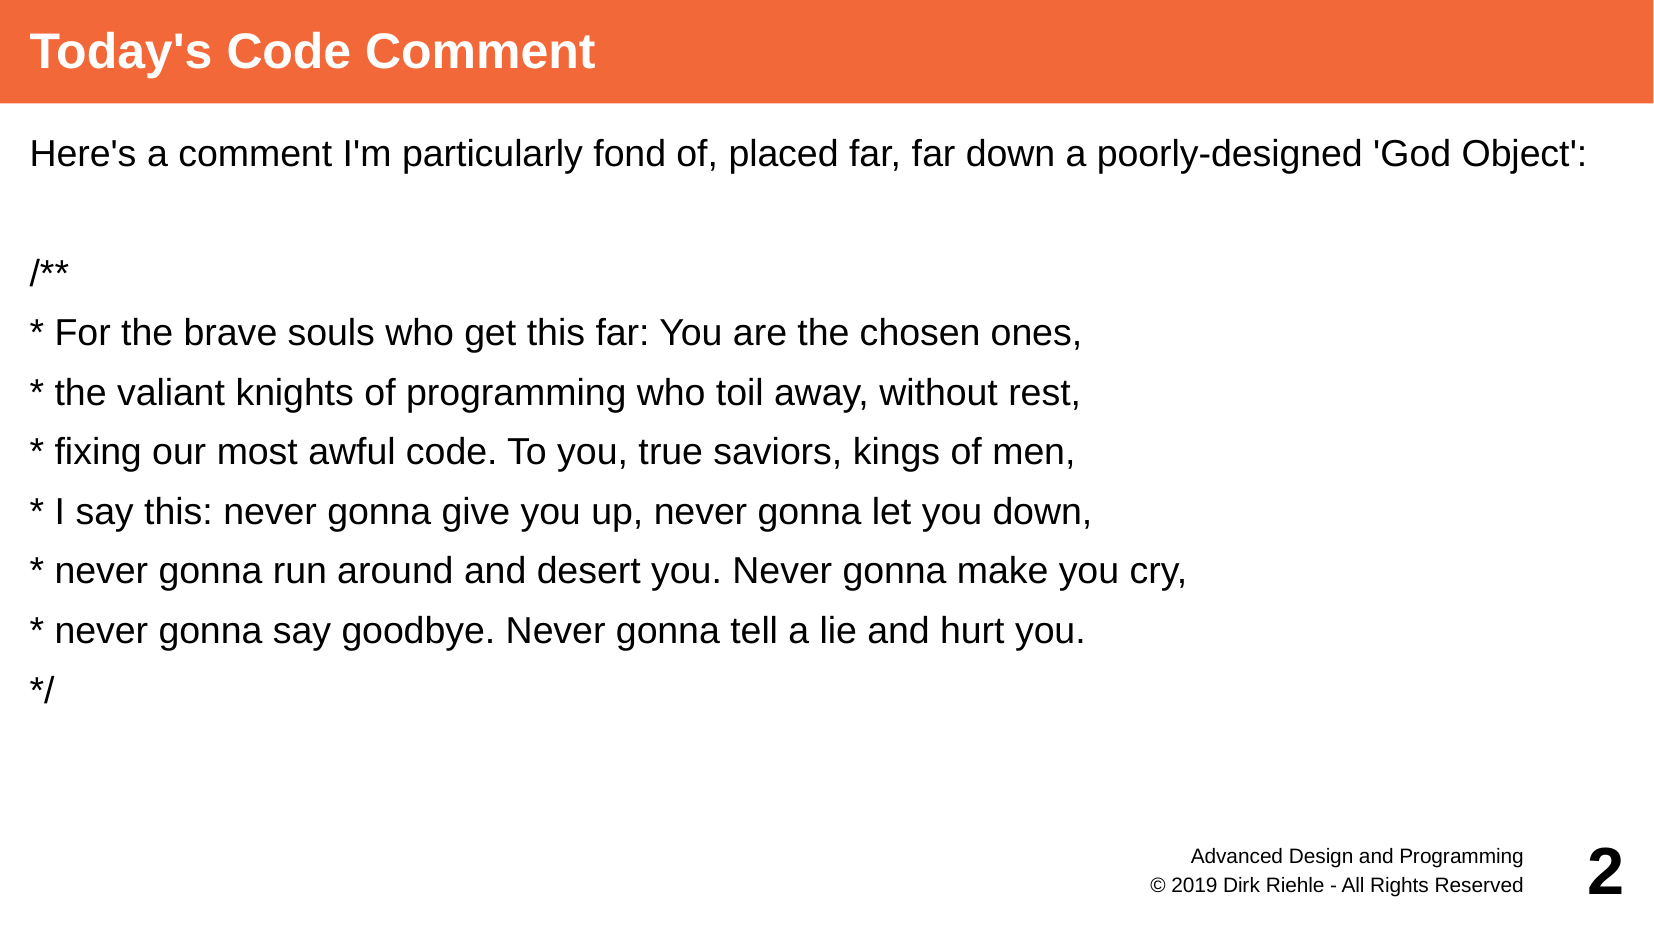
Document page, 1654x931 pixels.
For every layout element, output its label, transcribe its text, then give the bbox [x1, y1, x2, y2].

title Today's Code Comment [0, 0, 1654, 104]
list Here's a comment I'm particularly fond of, placed far, far down a poorly-designed 'God Object': /** * For the brave souls who get this far: You are the chosen ones, * the valiant knights of programming who toil away, without rest, * fixing our most awful code. To you, true saviors, kings of men, * I say this: never gonna give you up, never gonna let you down, * never gonna run around and desert you. Never gonna make you cry, * never gonna say goodbye. Never gonna tell a lie and hurt you. */ [29, 132, 1625, 813]
